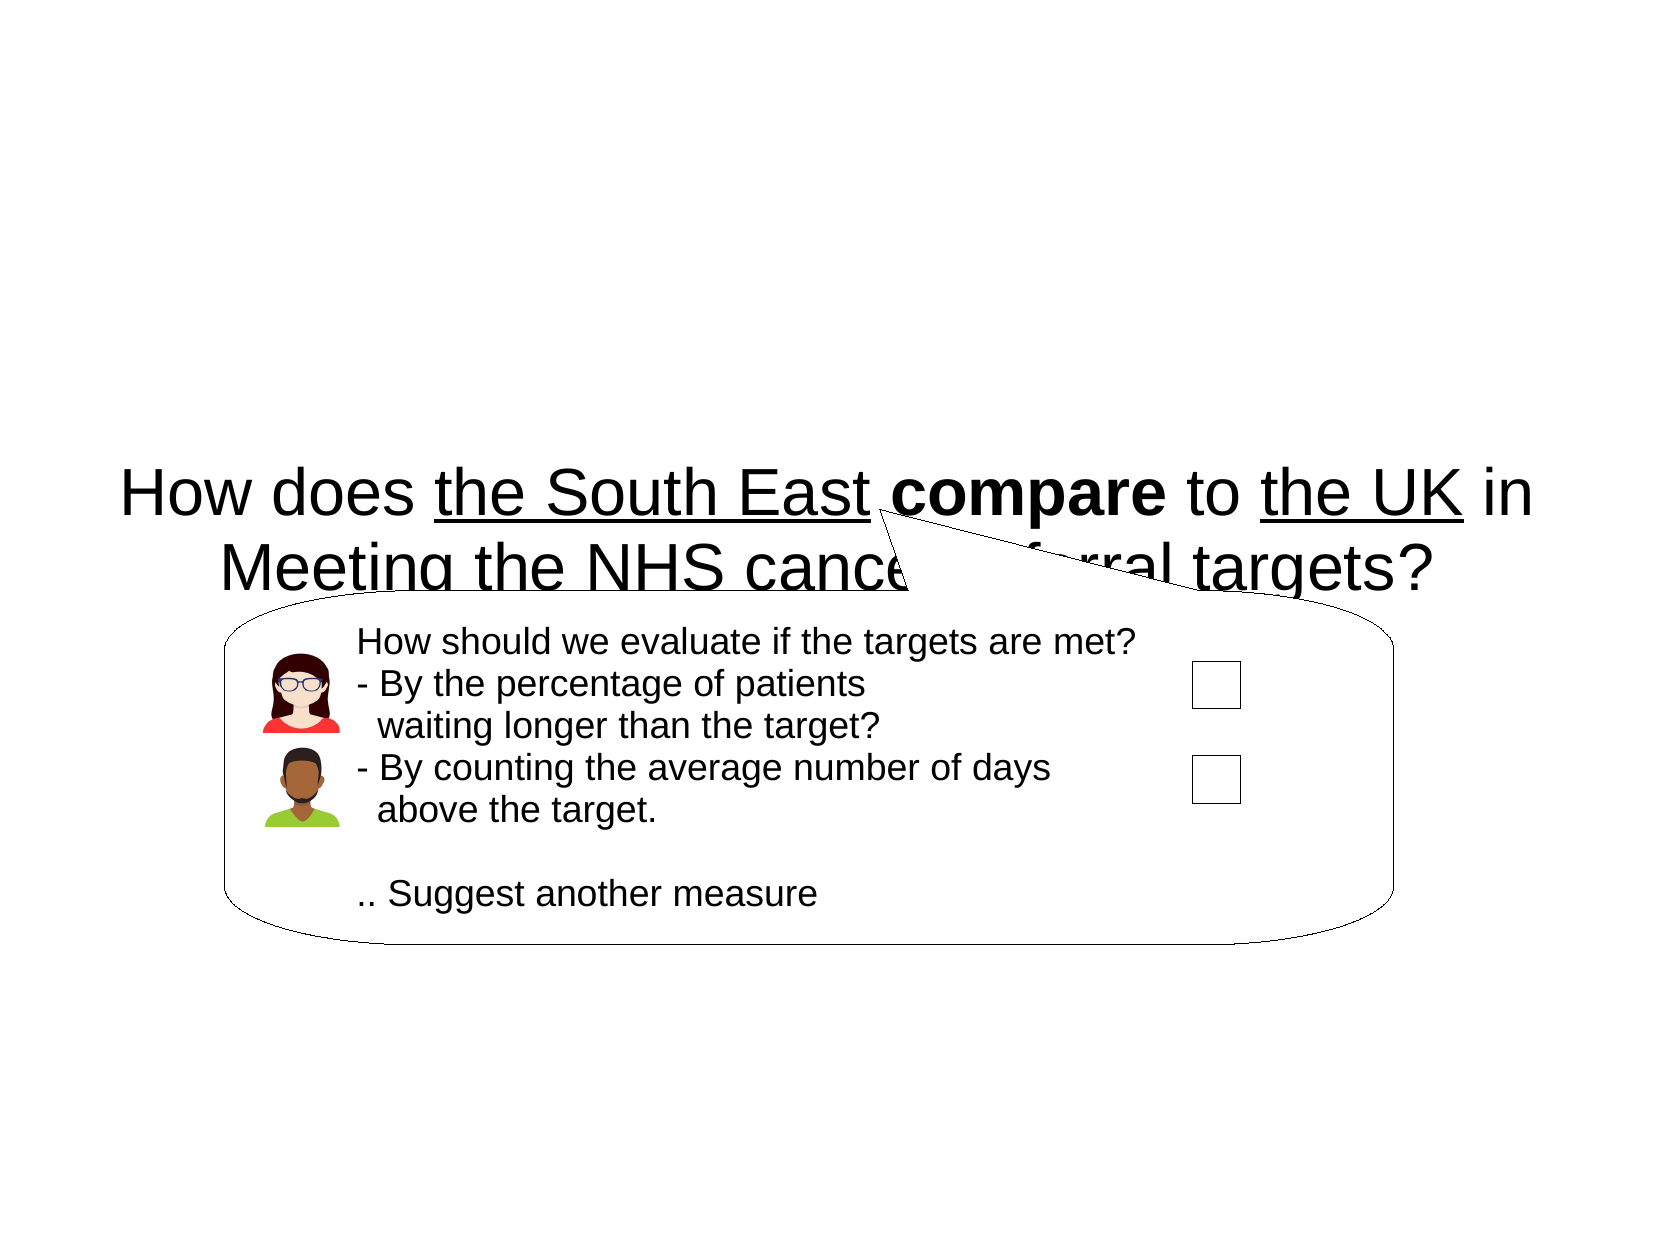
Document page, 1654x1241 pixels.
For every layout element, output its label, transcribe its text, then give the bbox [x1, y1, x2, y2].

picture [263, 744, 343, 827]
text_box How should we evaluate if the targets are met? - By the percentage of patients waiting longer than the target? - By counting the average number of days above the target. .. Suggest another measure [224, 509, 1394, 945]
text_box [1192, 661, 1241, 709]
subtitle How does the South East compare to the UK in Meeting the NHS cancer referral targets? [82, 49, 1571, 1010]
picture [259, 646, 343, 733]
text_box [1192, 755, 1241, 804]
